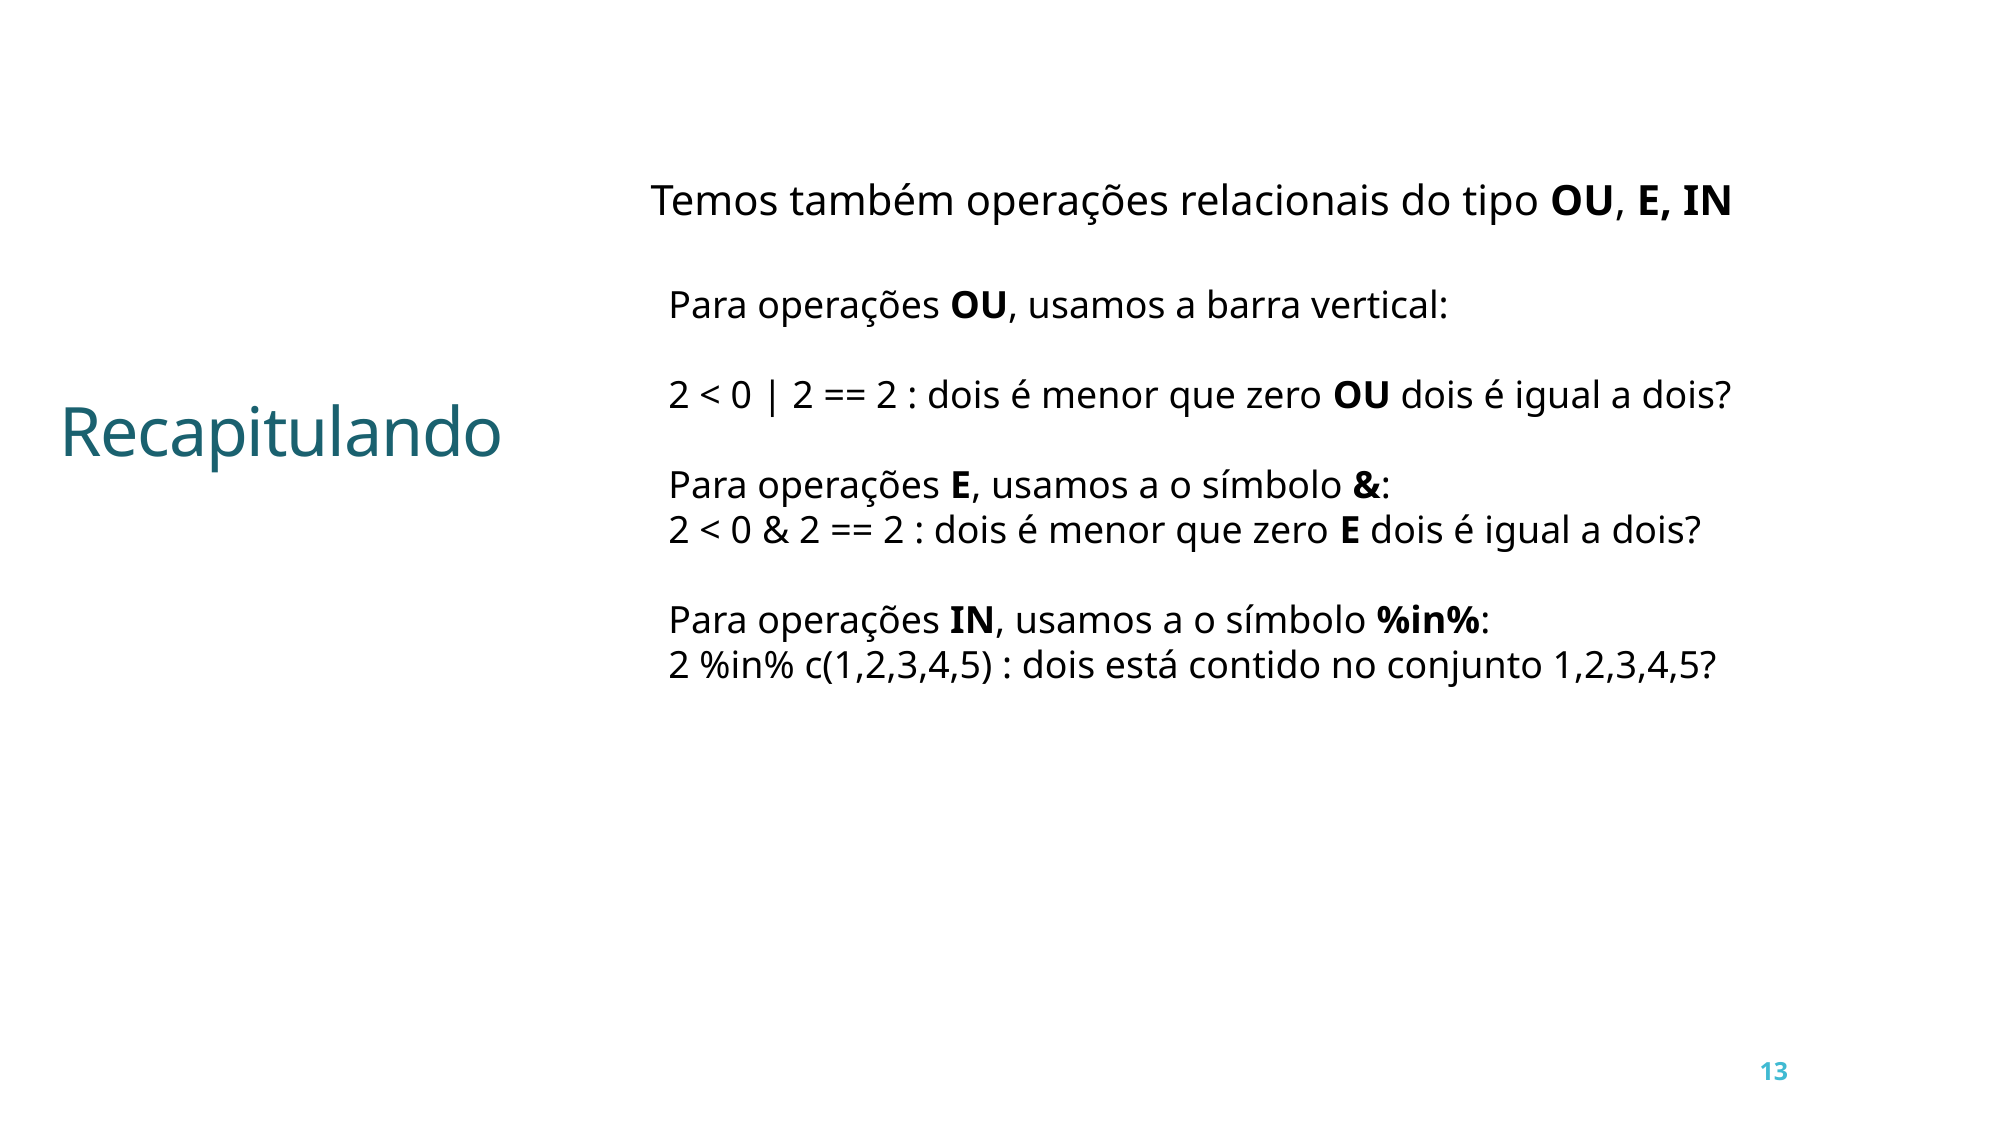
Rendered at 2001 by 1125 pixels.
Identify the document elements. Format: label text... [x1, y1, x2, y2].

text_box Temos também operações relacionais do tipo OU, E, IN [635, 166, 1861, 232]
text_box Para operações OU, usamos a barra vertical: 2 < 0 | 2 == 2 : dois é menor que zero OU dois é igual a dois? Para operações E, usamos a o símbolo &: 2 < 0 & 2 == 2 : dois é menor que zero E dois é igual a dois? Para operações IN, usamos a o símbolo %in%: 2 %in% c(1,2,3,4,5) : dois está contido no conjunto 1,2,3,4,5? [653, 273, 1618, 698]
text_box Recapitulando Lógica [0, 389, 564, 627]
slide_number 13 [1744, 1042, 1996, 1103]
